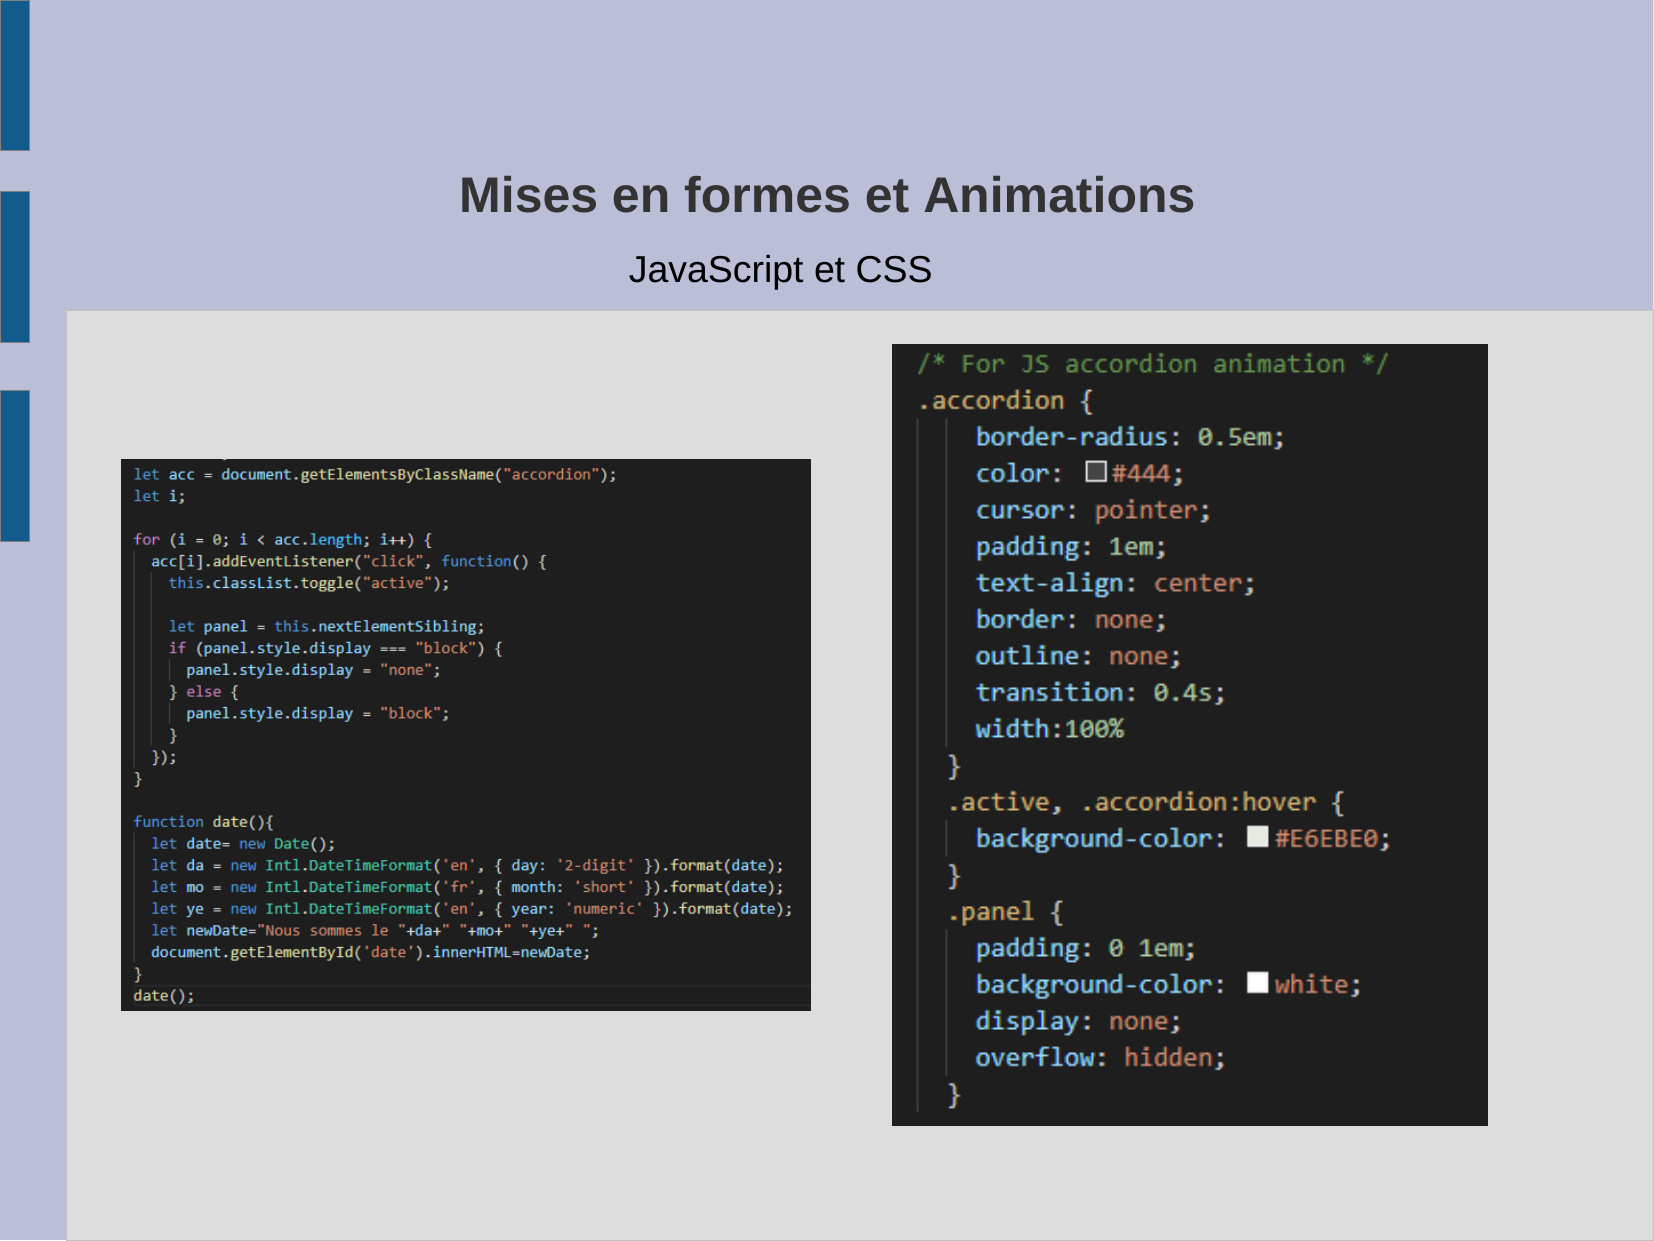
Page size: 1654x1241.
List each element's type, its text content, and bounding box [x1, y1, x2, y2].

title Mises en formes et Animations [121, 91, 1534, 299]
text_box JavaScript et CSS [614, 241, 1004, 299]
picture [121, 459, 811, 1011]
picture [892, 344, 1488, 1126]
